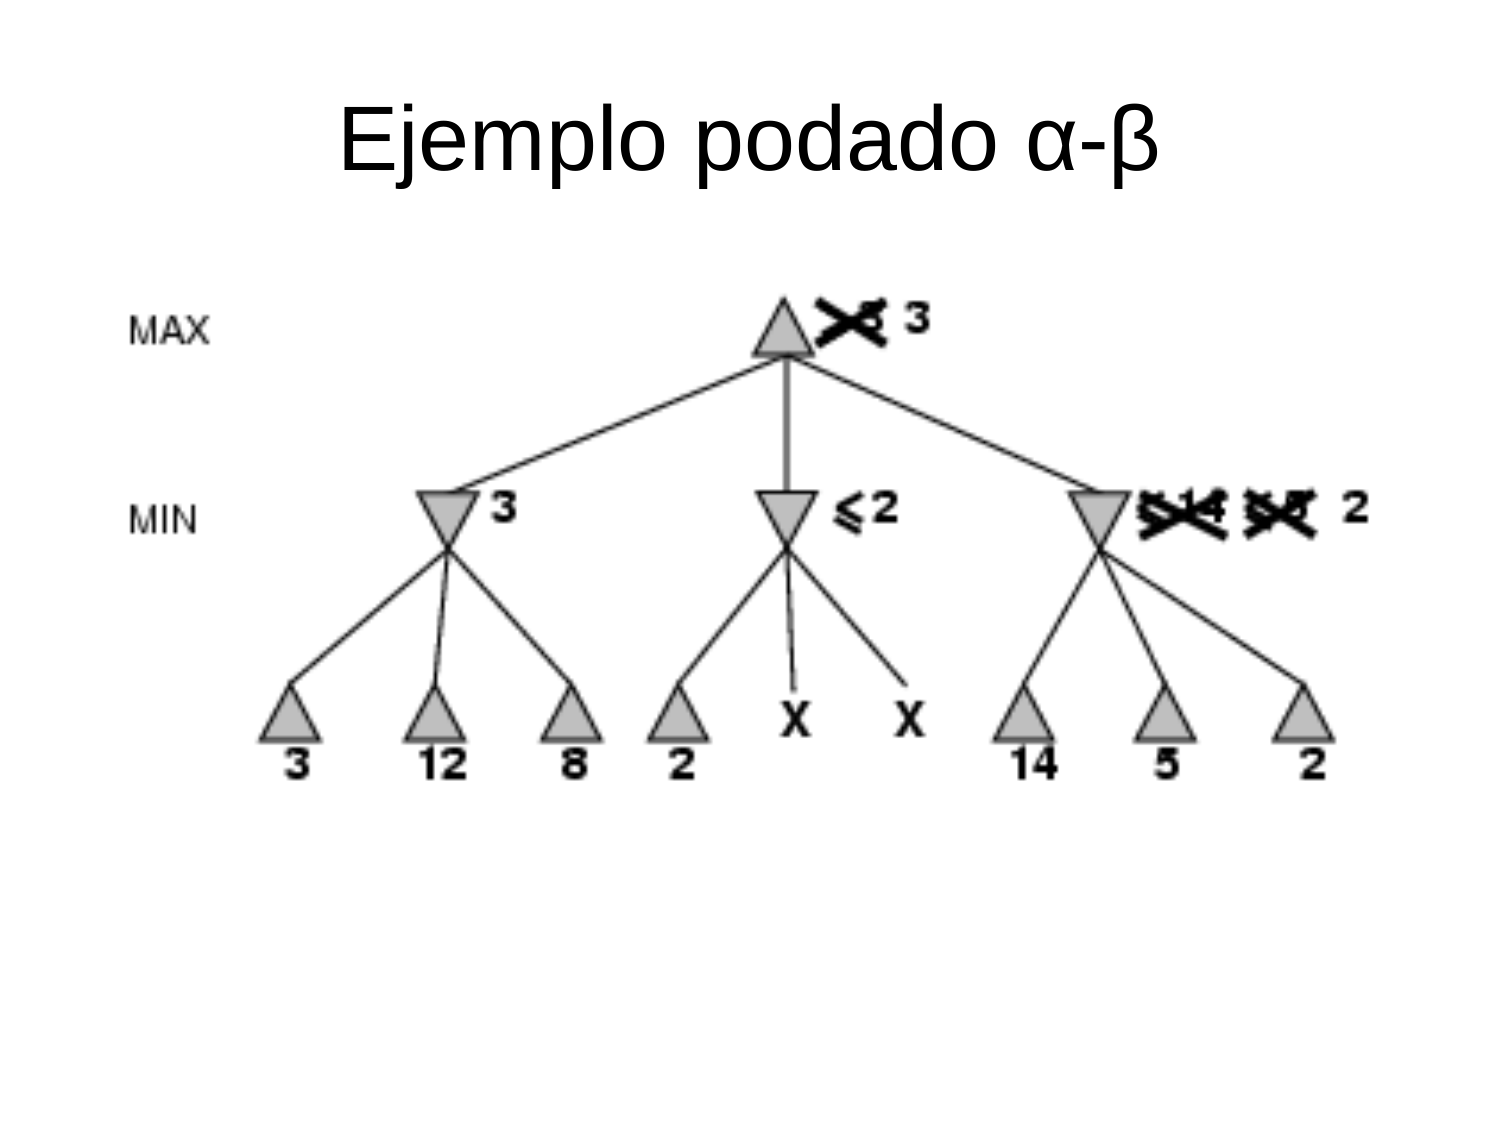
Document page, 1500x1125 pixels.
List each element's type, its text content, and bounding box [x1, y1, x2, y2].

title Ejemplo podado α-β [75, 45, 1426, 233]
picture [75, 249, 1426, 870]
